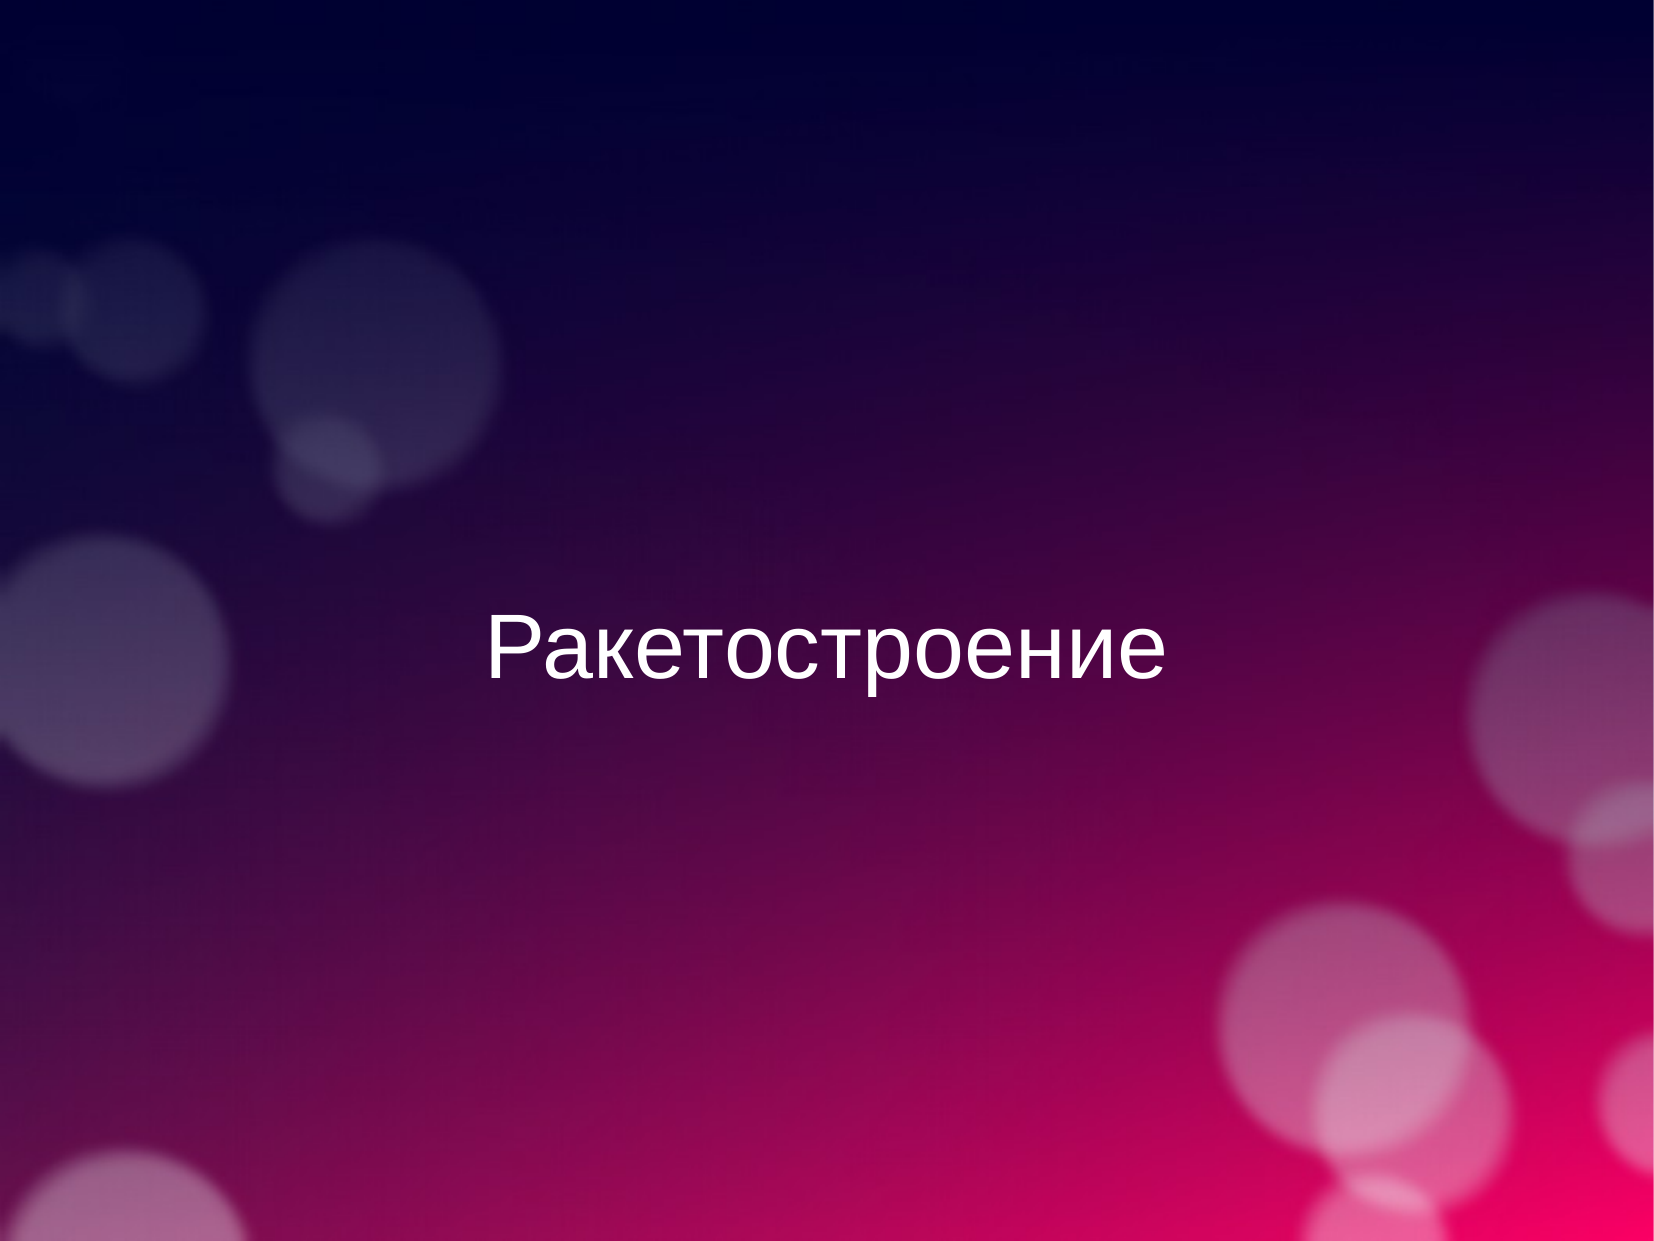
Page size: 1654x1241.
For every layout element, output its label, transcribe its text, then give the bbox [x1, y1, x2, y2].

picture [0, 0, 1654, 1241]
title Ракетостроение [82, 543, 1571, 751]
